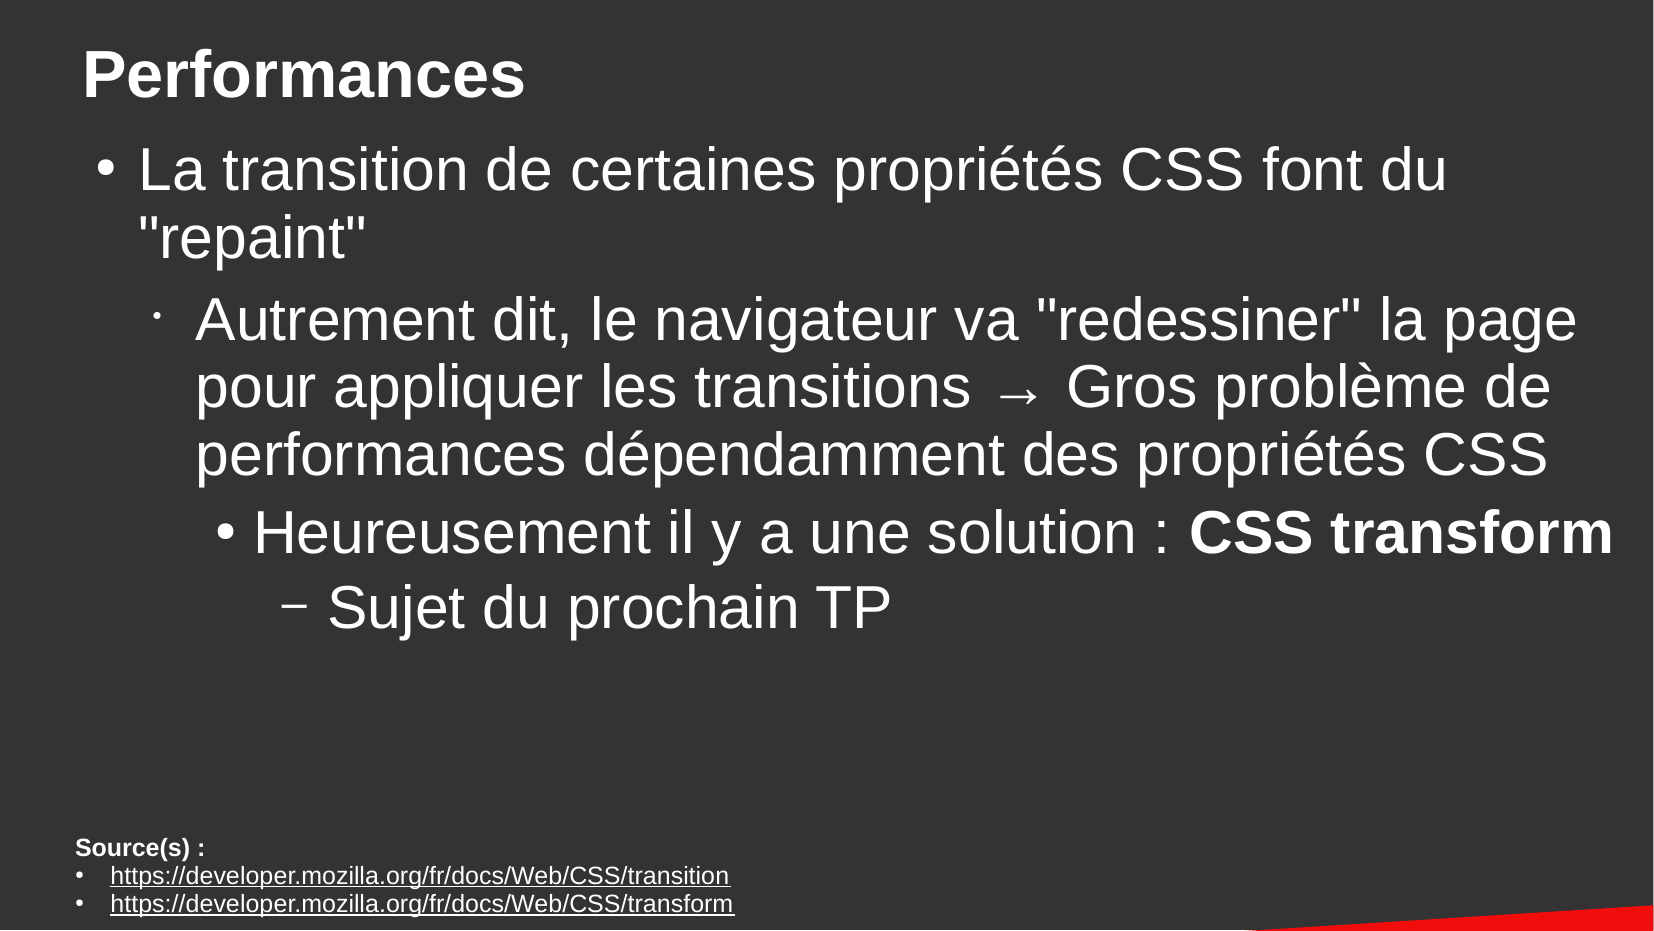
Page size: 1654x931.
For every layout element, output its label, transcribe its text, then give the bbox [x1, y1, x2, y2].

text_box [1244, 905, 1654, 931]
title Performances [82, 37, 1571, 114]
text_box Source(s) : https://developer.mozilla.org/fr/docs/Web/CSS/transition https://developer.mozilla.org/fr/docs/Web/CSS/transform [60, 826, 1546, 926]
list La transition de certaines propriétés CSS font du "repaint" Autrement dit, le navigateur va "redessiner" la page pour appliquer les transitions → Gros problème de performances dépendamment des propriétés CSS Heureusement il y a une solution : CSS transform Sujet du prochain TP [80, 135, 1620, 724]
